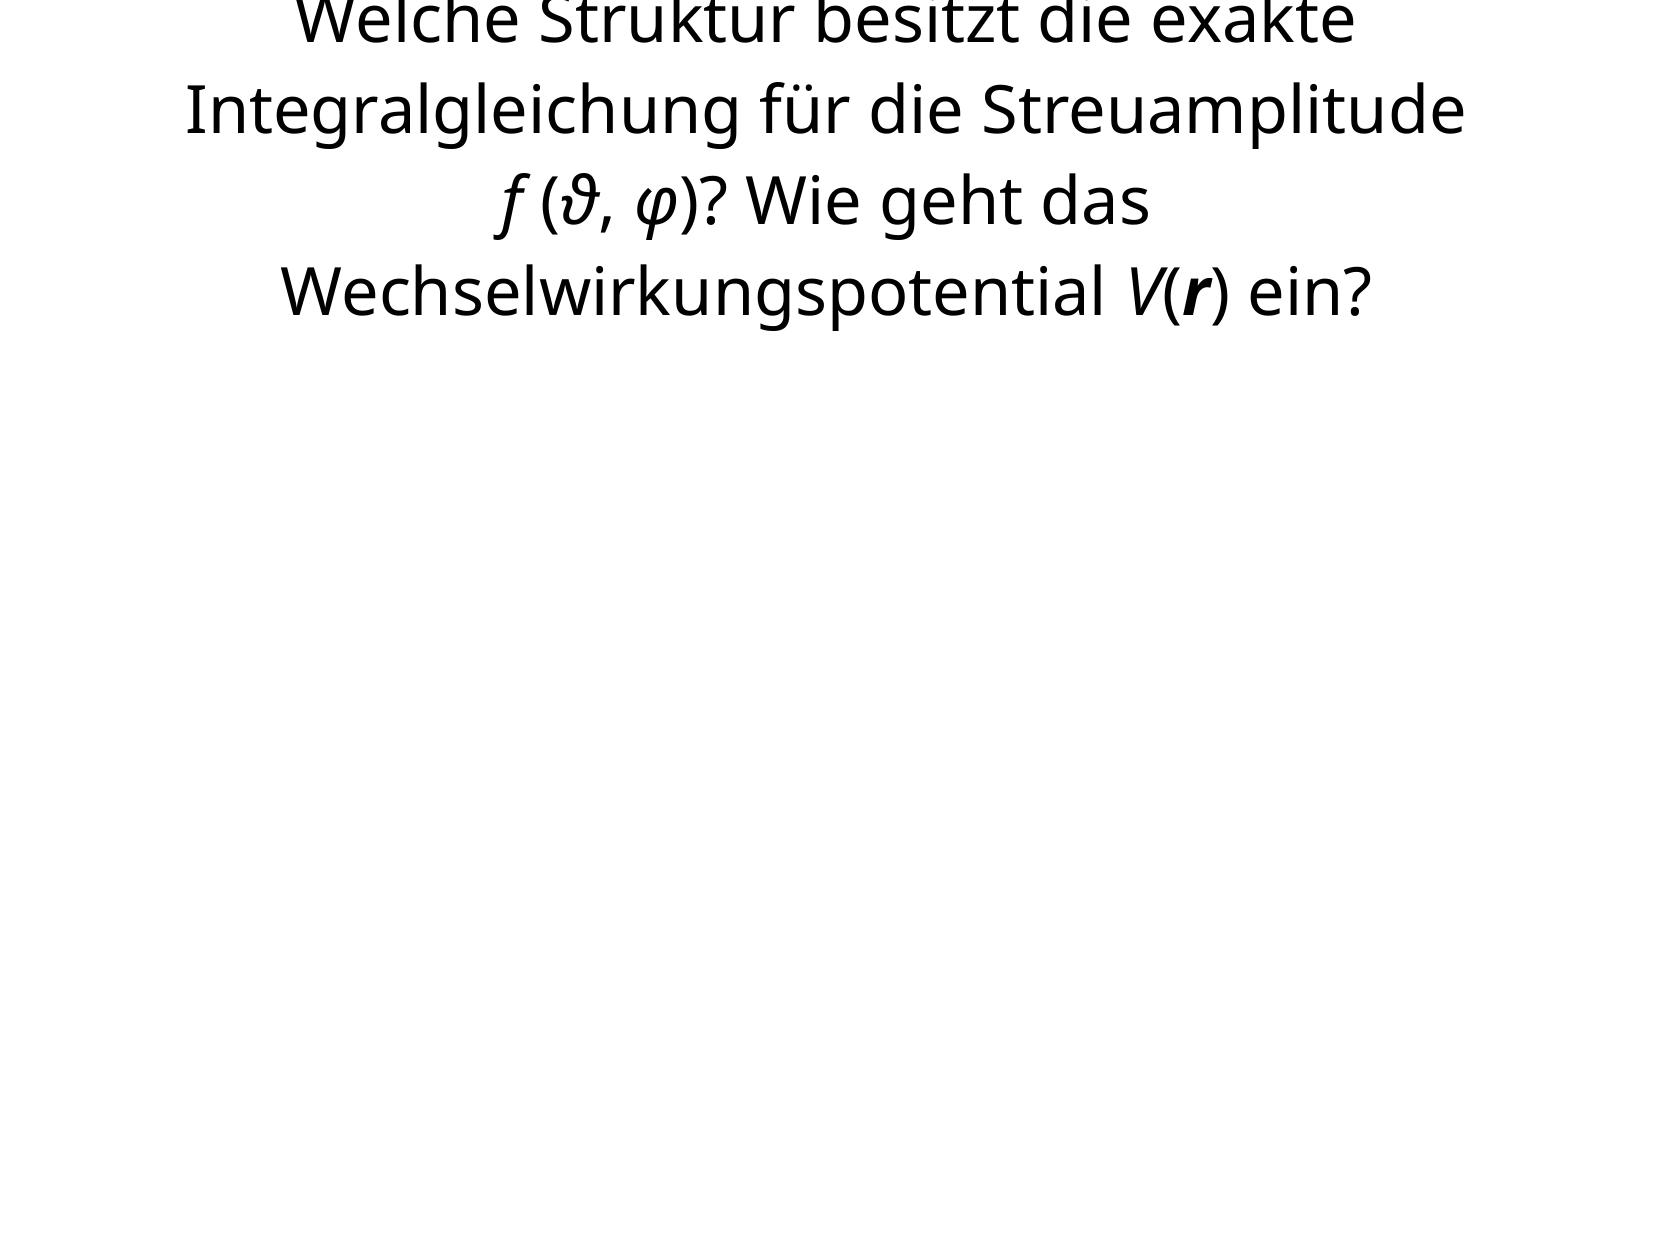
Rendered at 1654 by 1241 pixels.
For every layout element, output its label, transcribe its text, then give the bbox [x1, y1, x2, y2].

title Welche Struktur besitzt die exakte Integralgleichung für die Streuamplitude f (ϑ, φ)? Wie geht das Wechselwirkungspotential V(r) ein? [82, 19, 1571, 287]
